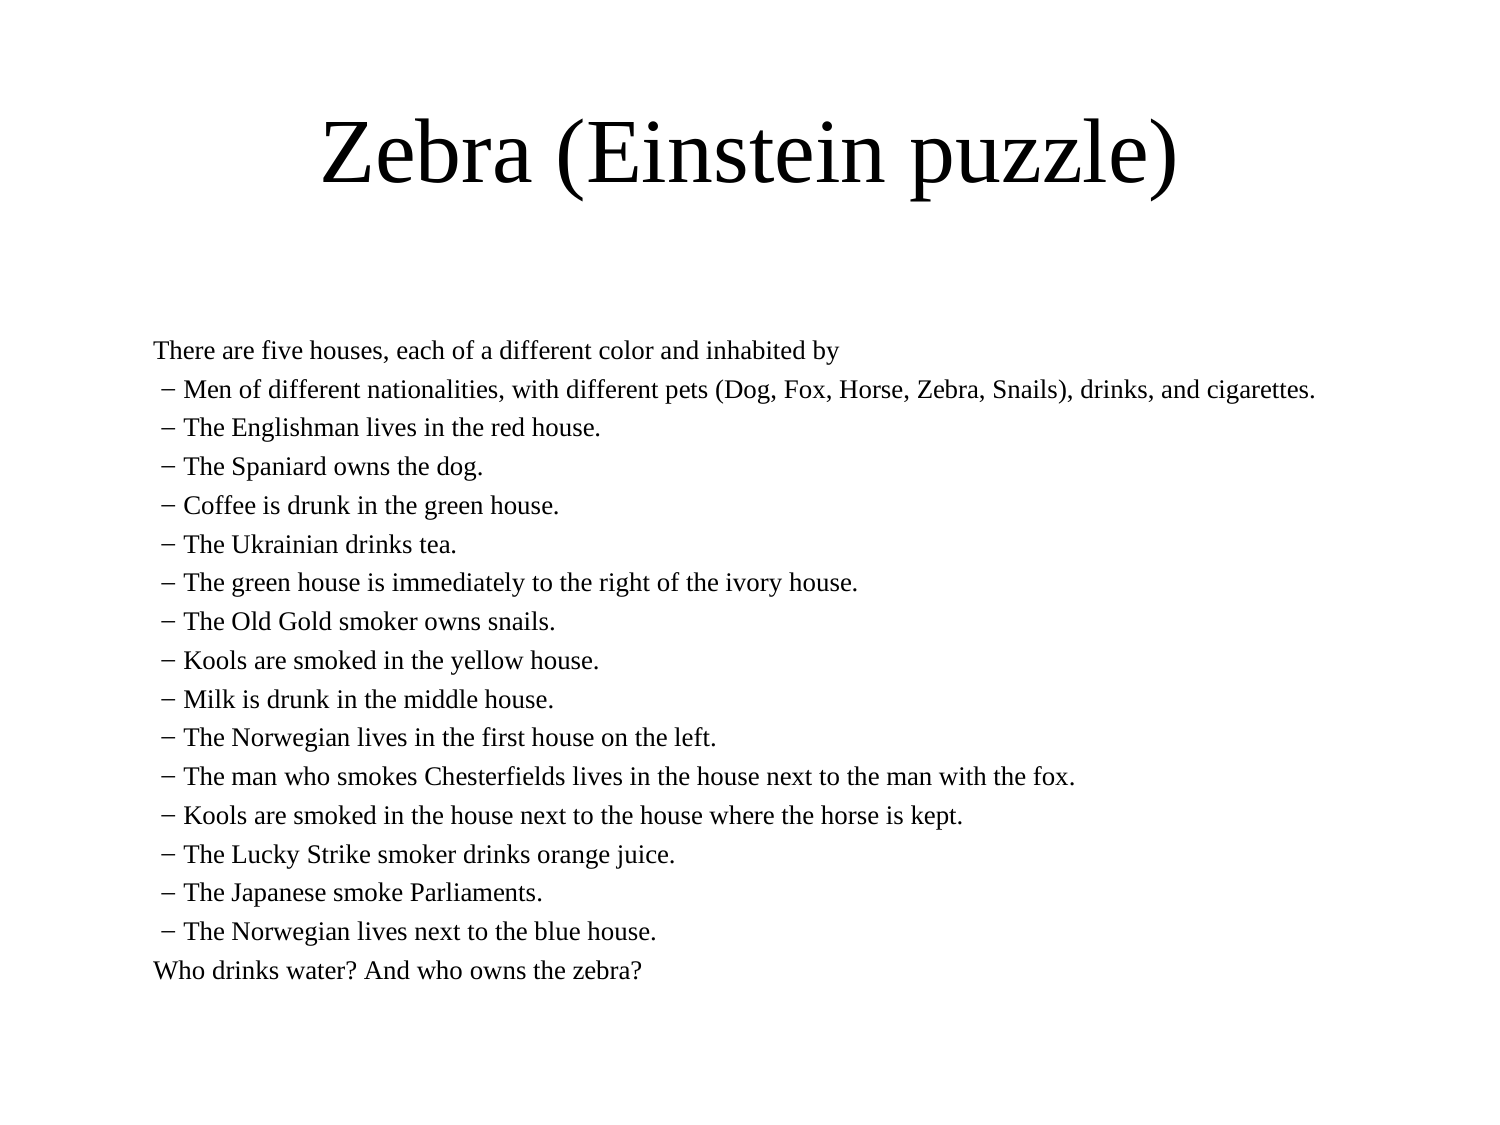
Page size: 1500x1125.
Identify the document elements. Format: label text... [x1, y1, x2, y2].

list There are five houses, each of a different color and inhabited by Men of different nationalities, with different pets (Dog, Fox, Horse, Zebra, Snails), drinks, and cigarettes. The Englishman lives in the red house. The Spaniard owns the dog. Coffee is drunk in the green house. The Ukrainian drinks tea. The green house is immediately to the right of the ivory house. The Old Gold smoker owns snails. Kools are smoked in the yellow house. Milk is drunk in the middle house. The Norwegian lives in the first house on the left. The man who smokes Chesterfields lives in the house next to the man with the fox. Kools are smoked in the house next to the house where the horse is kept. The Lucky Strike smoker drinks orange juice. The Japanese smoke Parliaments. The Norwegian lives next to the blue house. Who drinks water? And who owns the zebra? [112, 324, 1388, 1000]
title Zebra (Einstein puzzle) [112, 52, 1388, 241]
